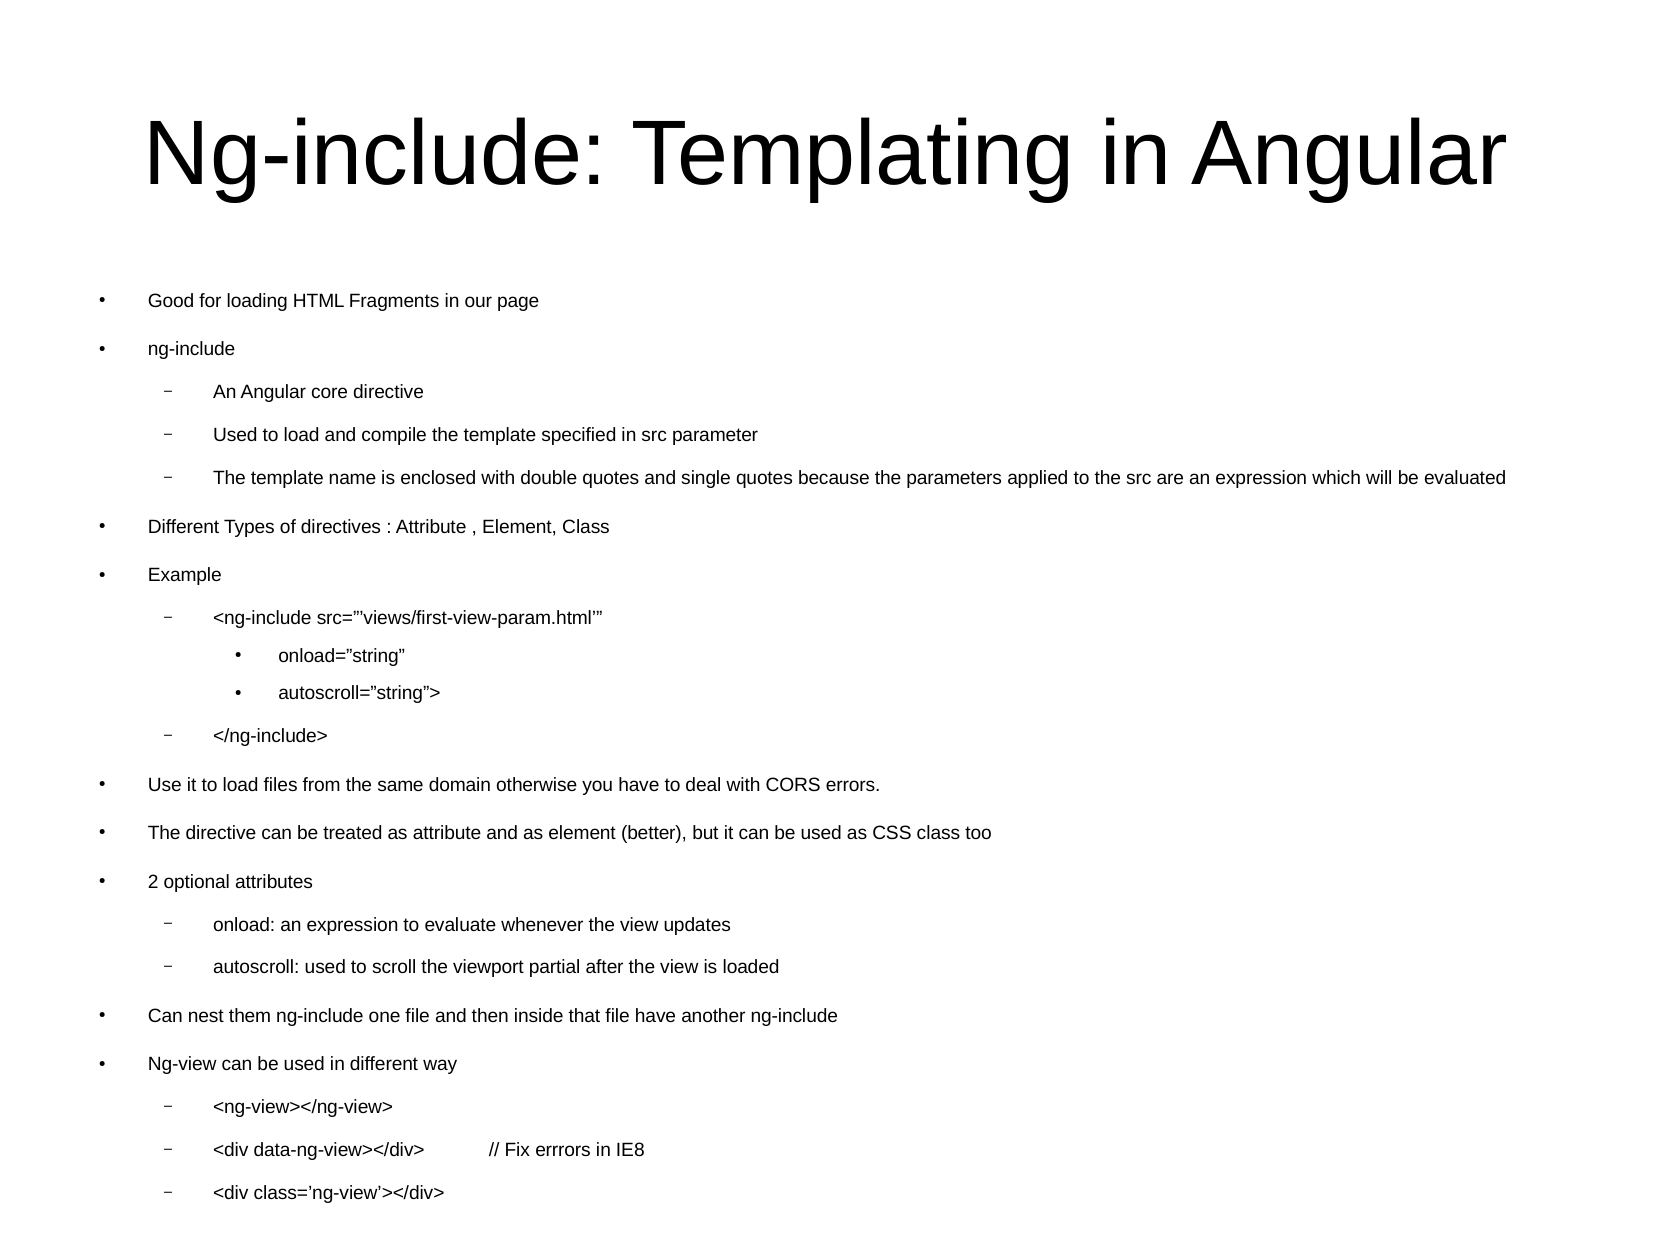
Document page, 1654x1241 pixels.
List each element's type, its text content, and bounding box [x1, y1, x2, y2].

title Ng-include: Templating in Angular [82, 49, 1571, 257]
list Good for loading HTML Fragments in our page ng-include An Angular core directive Used to load and compile the template specified in src parameter The template name is enclosed with double quotes and single quotes because the parameters applied to the src are an expression which will be evaluated Different Types of directives : Attribute , Element, Class Example <ng-include src=”’views/first-view-param.html’” onload=”string” autoscroll=”string”> </ng-include> Use it to load files from the same domain otherwise you have to deal with CORS errors. The directive can be treated as attribute and as element (better), but it can be used as CSS class too 2 optional attributes onload: an expression to evaluate whenever the view updates autoscroll: used to scroll the viewport partial after the view is loaded Can nest them ng-include one file and then inside that file have another ng-include Ng-view can be used in different way <ng-view></ng-view> <div data-ng-view></div> // Fix errrors in IE8 <div class=’ng-view’></div> [82, 290, 1571, 1216]
